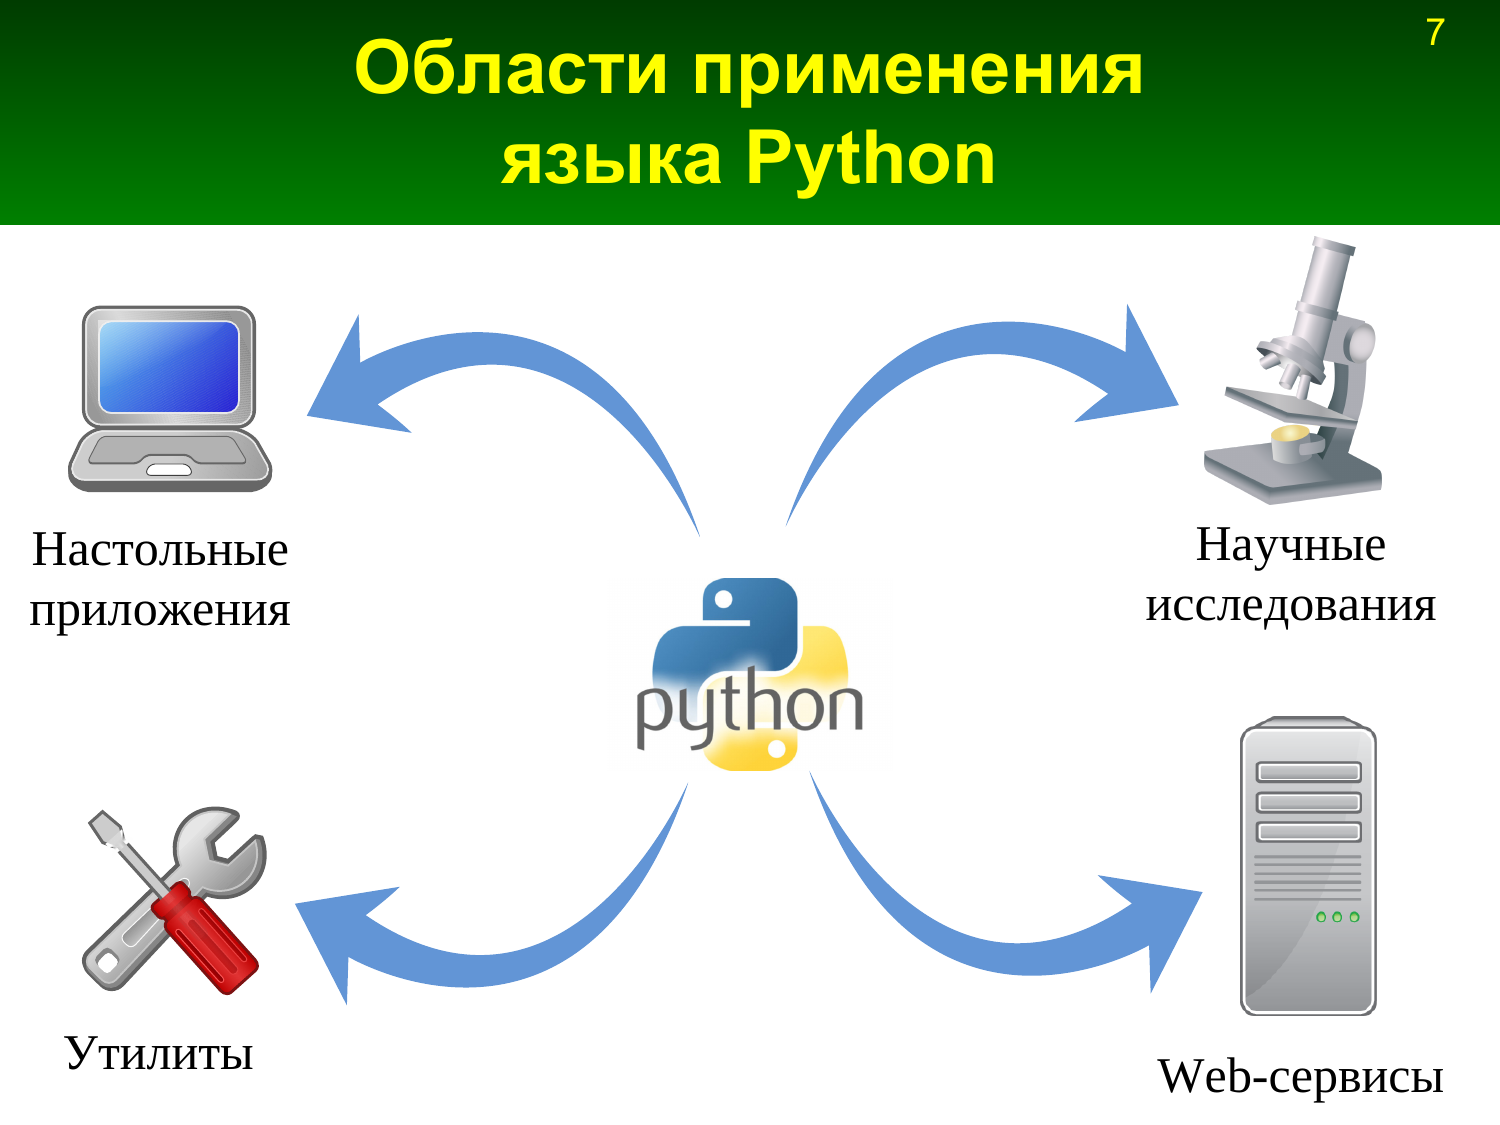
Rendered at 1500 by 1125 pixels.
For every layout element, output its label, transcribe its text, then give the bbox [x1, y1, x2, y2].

text_box Научные исследования [1145, 502, 1452, 652]
text_box Утилиты [62, 1011, 269, 1100]
text_box Настольные приложения [29, 507, 307, 656]
picture [70, 798, 276, 1004]
picture [283, 578, 1215, 1052]
text_box Web-сервисы [1157, 1035, 1460, 1124]
title Области применения языка Python [112, 0, 1388, 380]
picture [1240, 716, 1377, 1016]
picture [1204, 236, 1382, 502]
picture [41, 258, 1191, 555]
